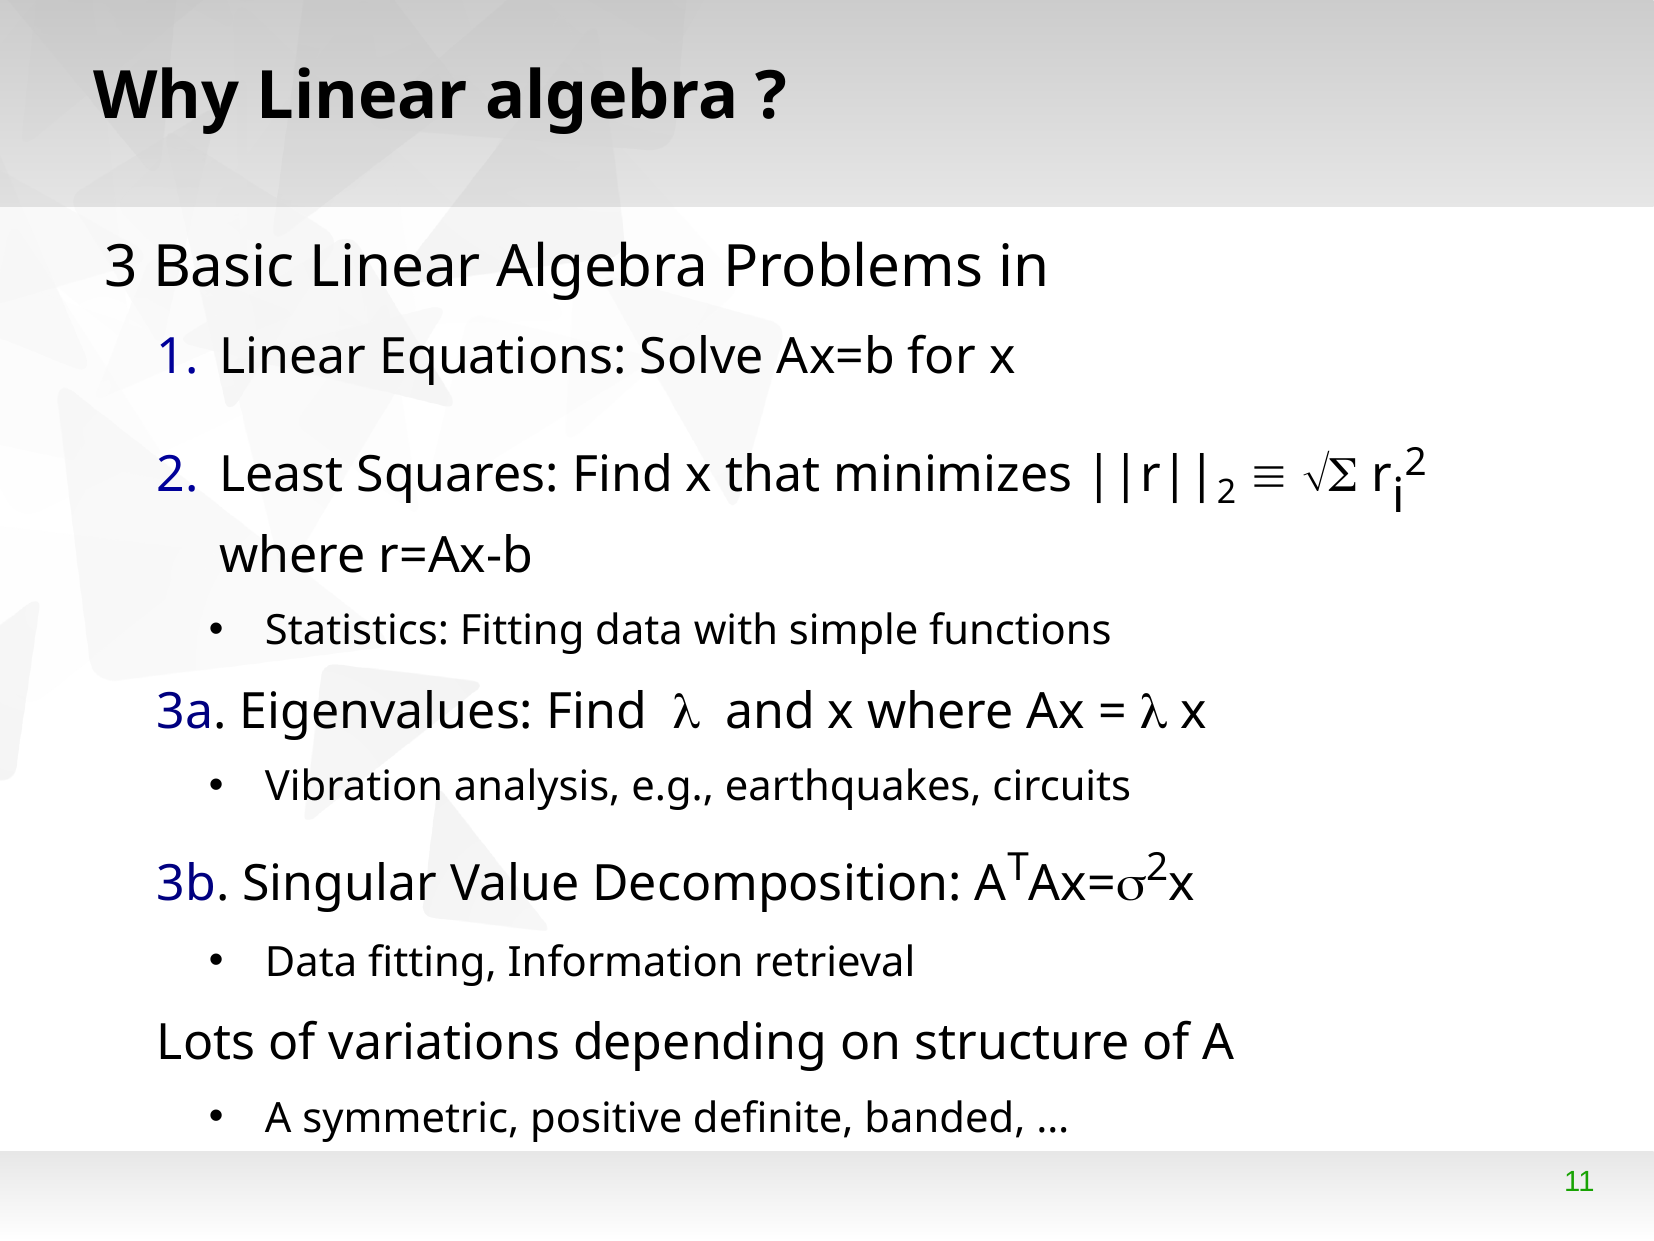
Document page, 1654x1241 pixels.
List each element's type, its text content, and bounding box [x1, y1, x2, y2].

picture [0, 0, 783, 931]
list 3 Basic Linear Algebra Problems in Linear Equations: Solve Ax=b for x Least Squares: Find x that minimizes ||r||2   ri2 where r=Ax-b Statistics: Fitting data with simple functions 3a. Eigenvalues: Find  and x where Ax =  x Vibration analysis, e.g., earthquakes, circuits 3b. Singular Value Decomposition: ATAx=2x Data fitting, Information retrieval Lots of variations depending on structure of A A symmetric, positive definite, banded, … [94, 224, 1595, 1230]
title Why Linear algebra ? [59, 47, 1151, 299]
